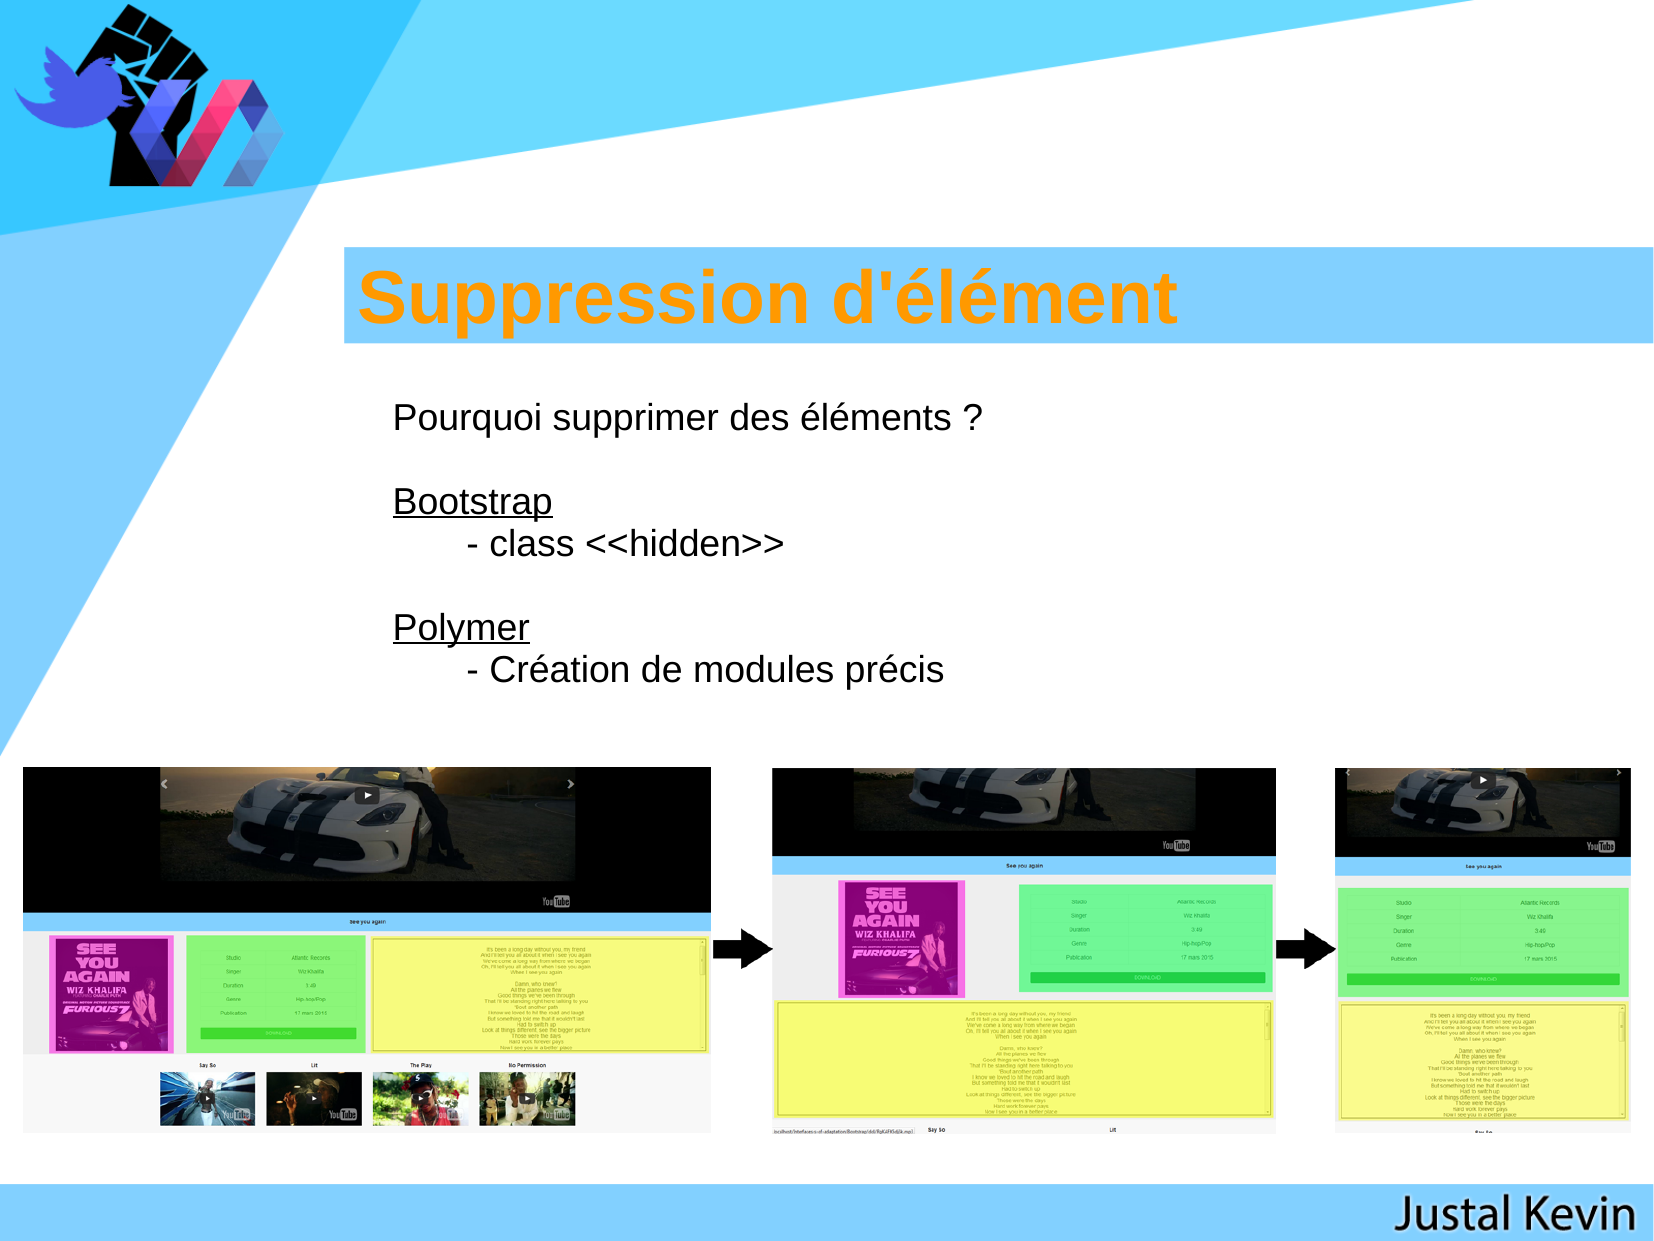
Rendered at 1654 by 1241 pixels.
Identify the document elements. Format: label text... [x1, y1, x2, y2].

text_box Pourquoi supprimer des éléments ? Bootstrap - class <<hidden>> Polymer - Création de modules précis [377, 346, 1619, 699]
picture [0, 0, 1654, 1241]
text_box Suppression d'élément [342, 248, 1654, 347]
